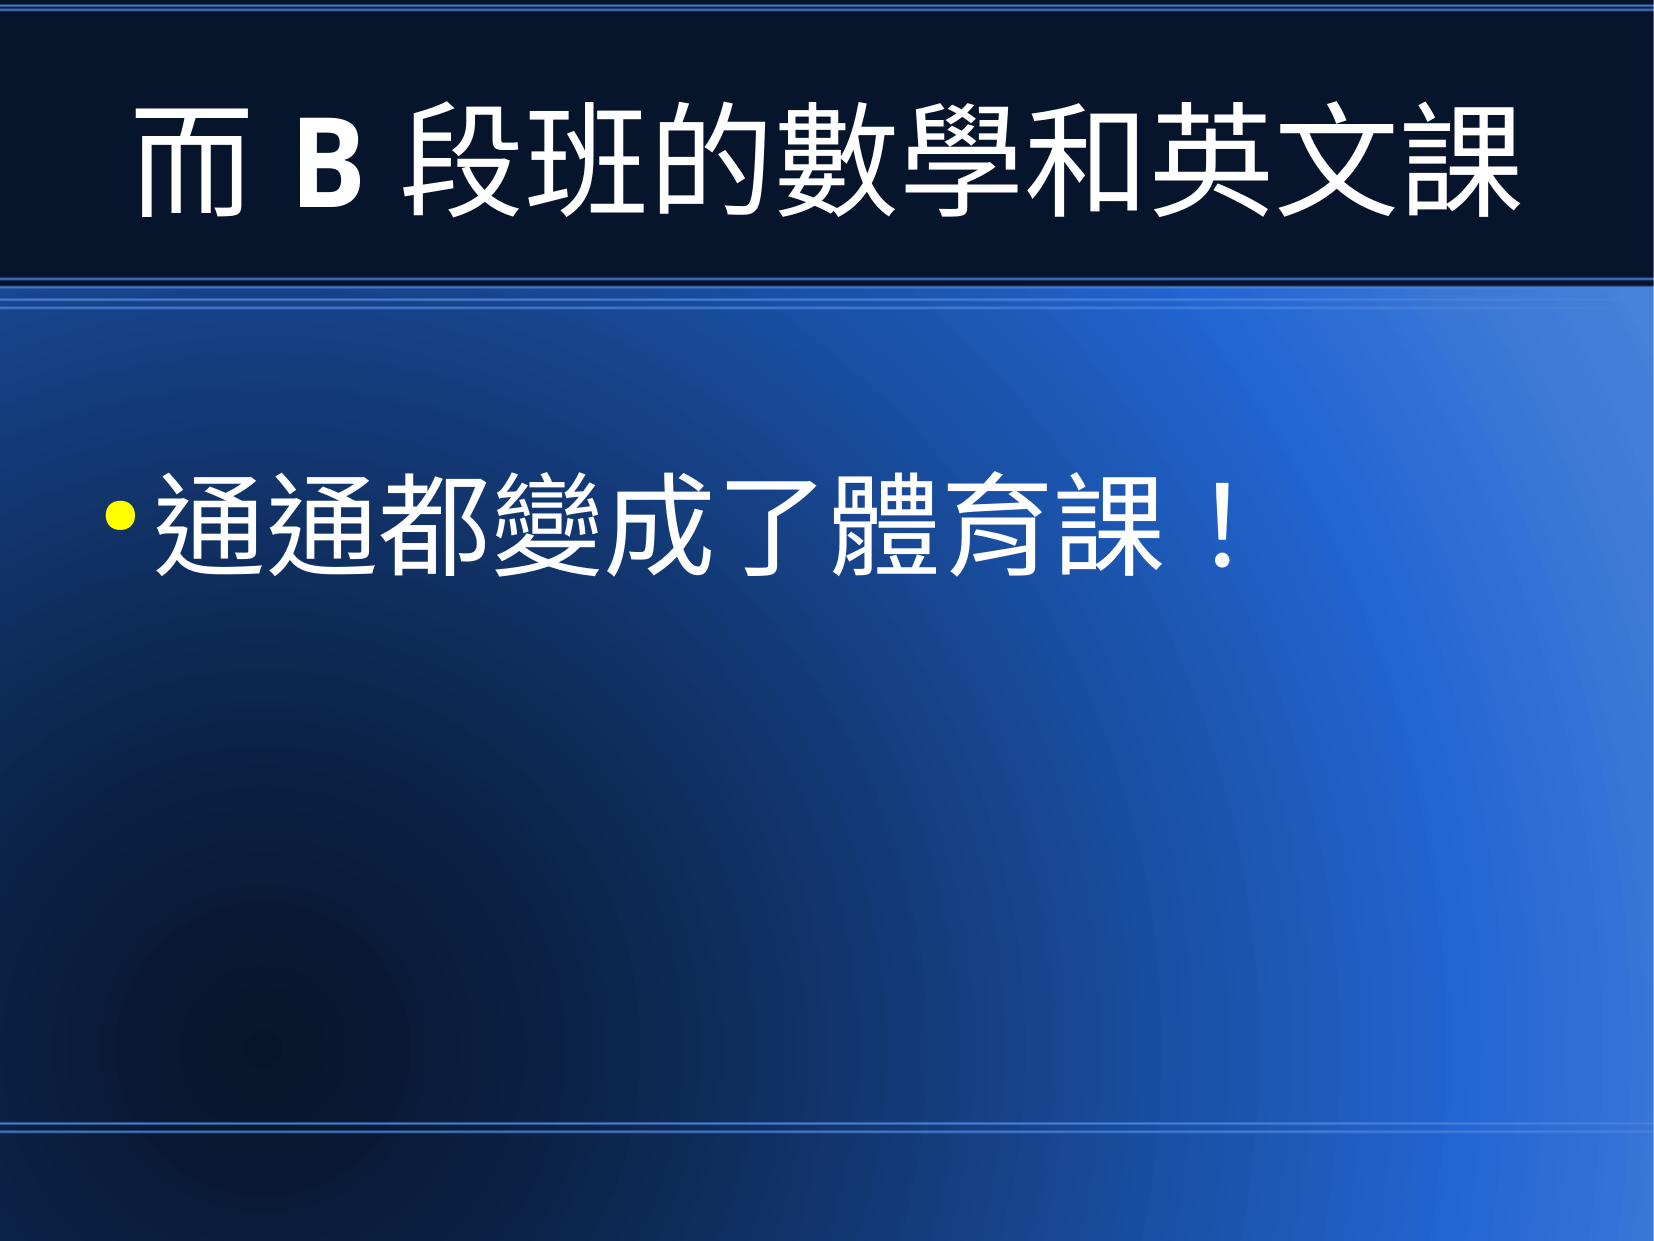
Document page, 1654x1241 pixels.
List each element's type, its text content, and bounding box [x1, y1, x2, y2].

list 通通都變成了體育課！ [82, 355, 1571, 1241]
title 而B段班的數學和英文課 [82, 49, 1571, 257]
picture [0, 0, 1654, 1241]
